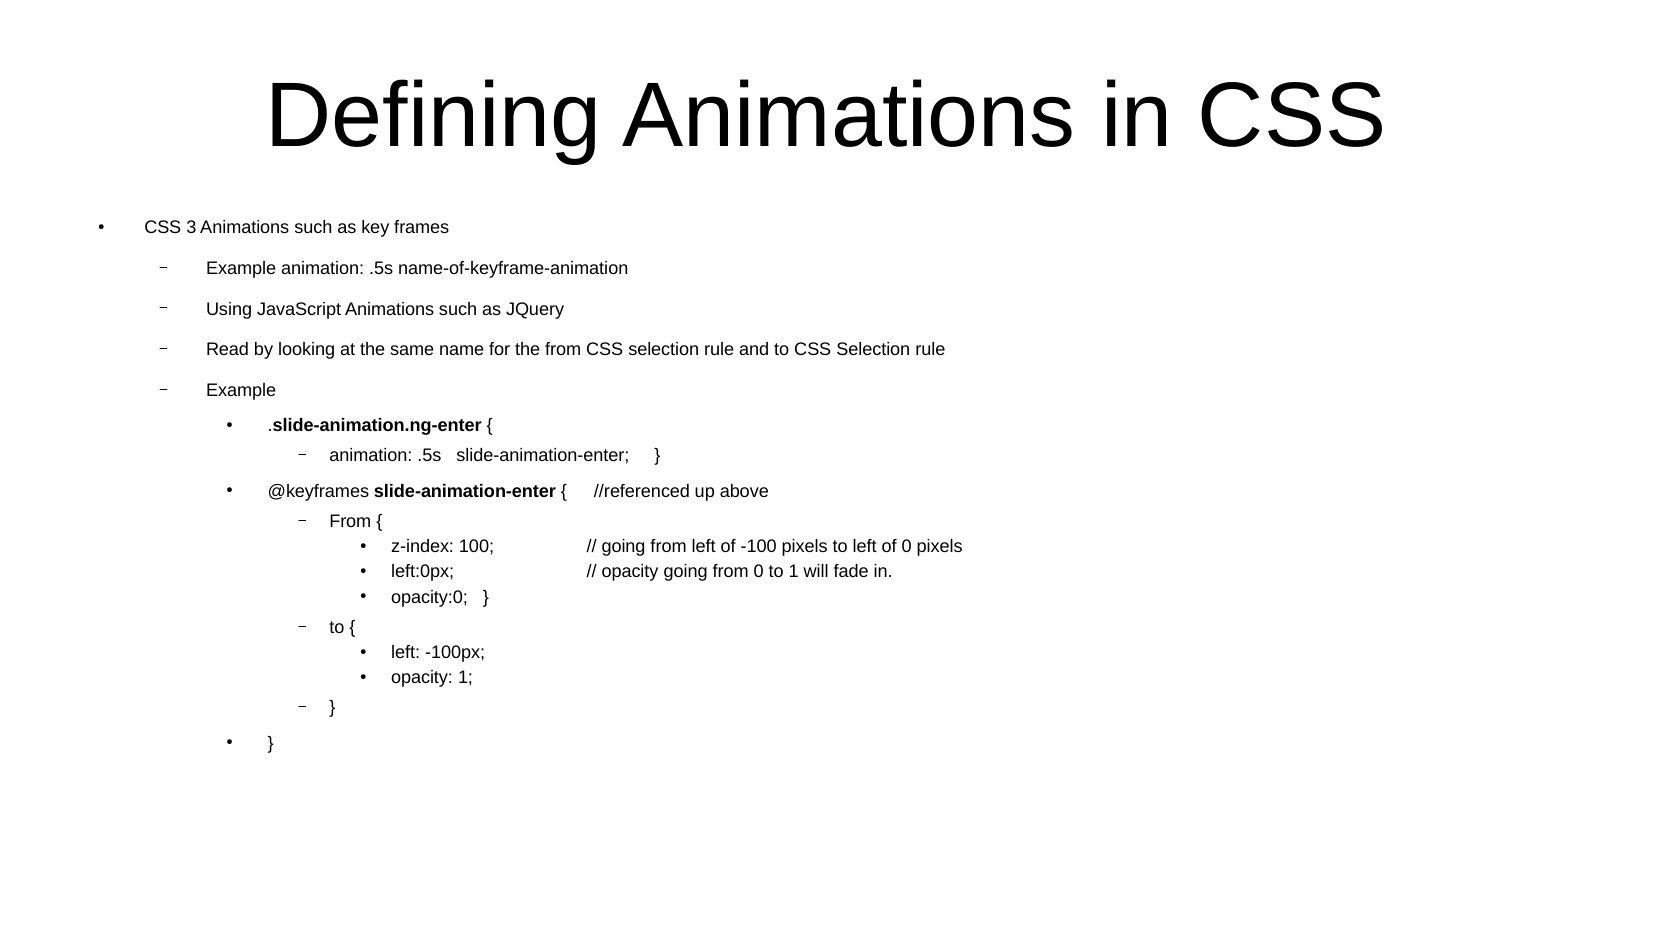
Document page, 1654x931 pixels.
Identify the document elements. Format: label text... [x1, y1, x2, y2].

title Defining Animations in CSS [82, 37, 1571, 193]
list CSS 3 Animations such as key frames Example animation: .5s name-of-keyframe-animation Using JavaScript Animations such as JQuery Read by looking at the same name for the from CSS selection rule and to CSS Selection rule Example .slide-animation.ng-enter { animation: .5s slide-animation-enter; } @keyframes slide-animation-enter { //referenced up above From { z-index: 100; // going from left of -100 pixels to left of 0 pixels left:0px; // opacity going from 0 to 1 will fade in. opacity:0; } to { left: -100px; opacity: 1; } } [82, 217, 1571, 758]
